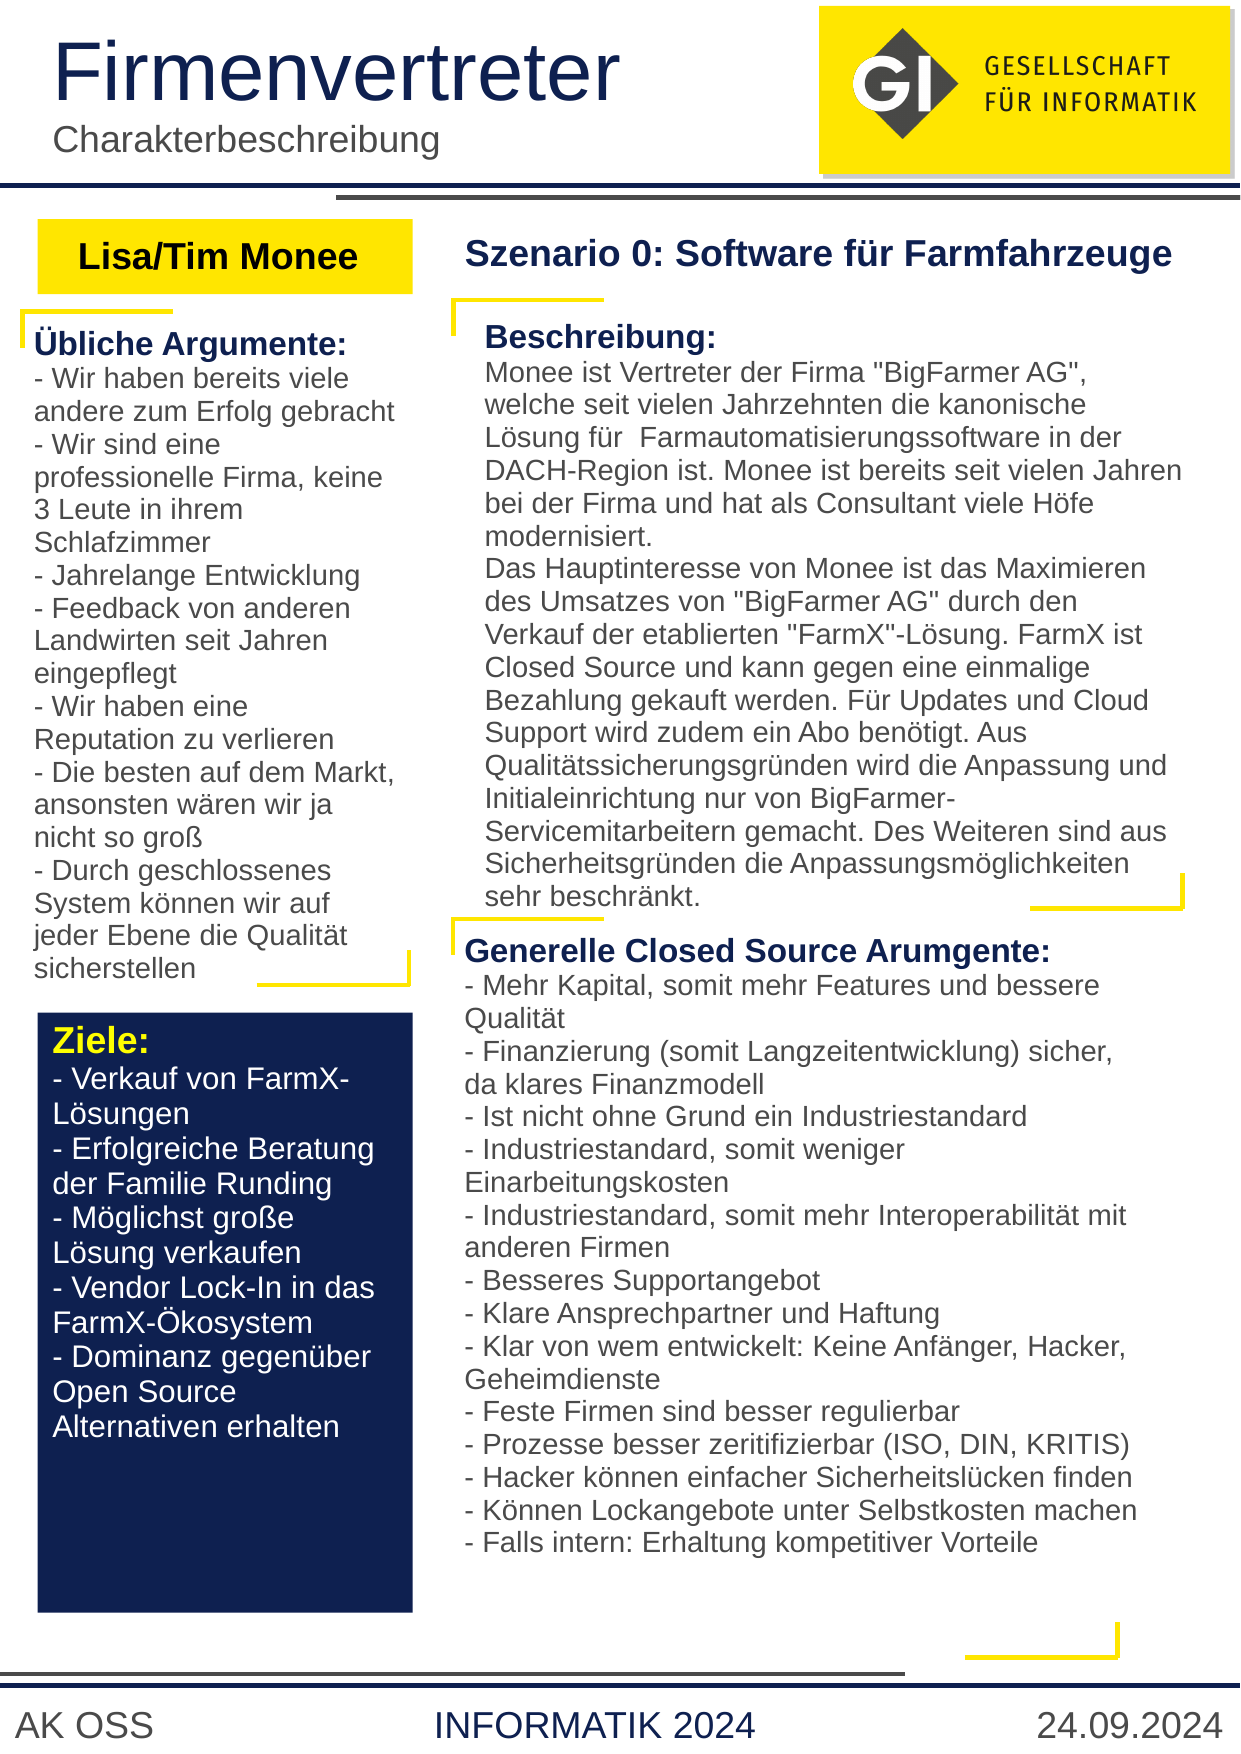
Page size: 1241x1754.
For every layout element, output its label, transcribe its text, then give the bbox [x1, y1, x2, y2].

text_box Firmenvertreter Charakterbeschreibung [37, 18, 788, 169]
picture [853, 28, 1196, 139]
text_box 24.09.2024 [1021, 1697, 1239, 1754]
text_box Übliche Argumente: - Wir haben bereits viele andere zum Erfolg gebracht - Wir sind eine professionelle Firma, keine 3 Leute in ihrem Schlafzimmer - Jahrelange Entwicklung - Feedback von anderen Landwirten seit Jahren eingepflegt - Wir haben eine Reputation zu verlieren - Die besten auf dem Markt, ansonsten wären wir ja nicht so groß - Durch geschlossenes System können wir auf jeder Ebene die Qualität sicherstellen [18, 317, 413, 993]
text_box Ziele: - Verkauf von FarmX-Lösungen - Erfolgreiche Beratung der Familie Runding - Möglichst große Lösung verkaufen - Vendor Lock-In in das FarmX-Ökosystem - Dominanz gegenüber Open Source Alternativen erhalten [37, 1012, 413, 1613]
text_box Lisa/Tim Monee [39, 228, 415, 295]
text_box Szenario 0: Software für Farmfahrzeuge [450, 225, 1201, 301]
text_box AK OSS [0, 1697, 170, 1754]
text_box [37, 219, 413, 295]
text_box Generelle Closed Source Arumgente: - Mehr Kapital, somit mehr Features und bessere Qualität - Finanzierung (somit Langzeitentwicklung) sicher, da klares Finanzmodell - Ist nicht ohne Grund ein Industriestandard - Industriestandard, somit weniger Einarbeitungskosten - Industriestandard, somit mehr Interoperabilität mit anderen Firmen - Besseres Supportangebot - Klare Ansprechpartner und Haftung - Klar von wem entwickelt: Keine Anfänger, Hacker, Geheimdienste - Feste Firmen sind besser regulierbar - Prozesse besser zeritifizierbar (ISO, DIN, KRITIS) - Hacker können einfacher Sicherheitslücken finden - Können Lockangebote unter Selbstkosten machen - Falls intern: Erhaltung kompetitiver Vorteile [449, 924, 1163, 1654]
text_box INFORMATIK 2024 [419, 1697, 772, 1754]
text_box [819, 5, 1231, 174]
text_box Beschreibung: Monee ist Vertreter der Firma "BigFarmer AG", welche seit vielen Jahrzehnten die kanonische Lösung für Farmautomatisierungssoftware in der DACH-Region ist. Monee ist bereits seit vielen Jahren bei der Firma und hat als Consultant viele Höfe modernisiert. Das Hauptinteresse von Monee ist das Maximieren des Umsatzes von "BigFarmer AG" durch den Verkauf der etablierten "FarmX"-Lösung. FarmX ist Closed Source und kann gegen eine einmalige Bezahlung gekauft werden. Für Updates und Cloud Support wird zudem ein Abo benötigt. Aus Qualitätssicherungsgründen wird die Anpassung und Initialeinrichtung nur von BigFarmer-Servicemitarbeitern gemacht. Des Weiteren sind aus Sicherheitsgründen die Anpassungsmöglichkeiten sehr beschränkt. [469, 311, 1201, 958]
